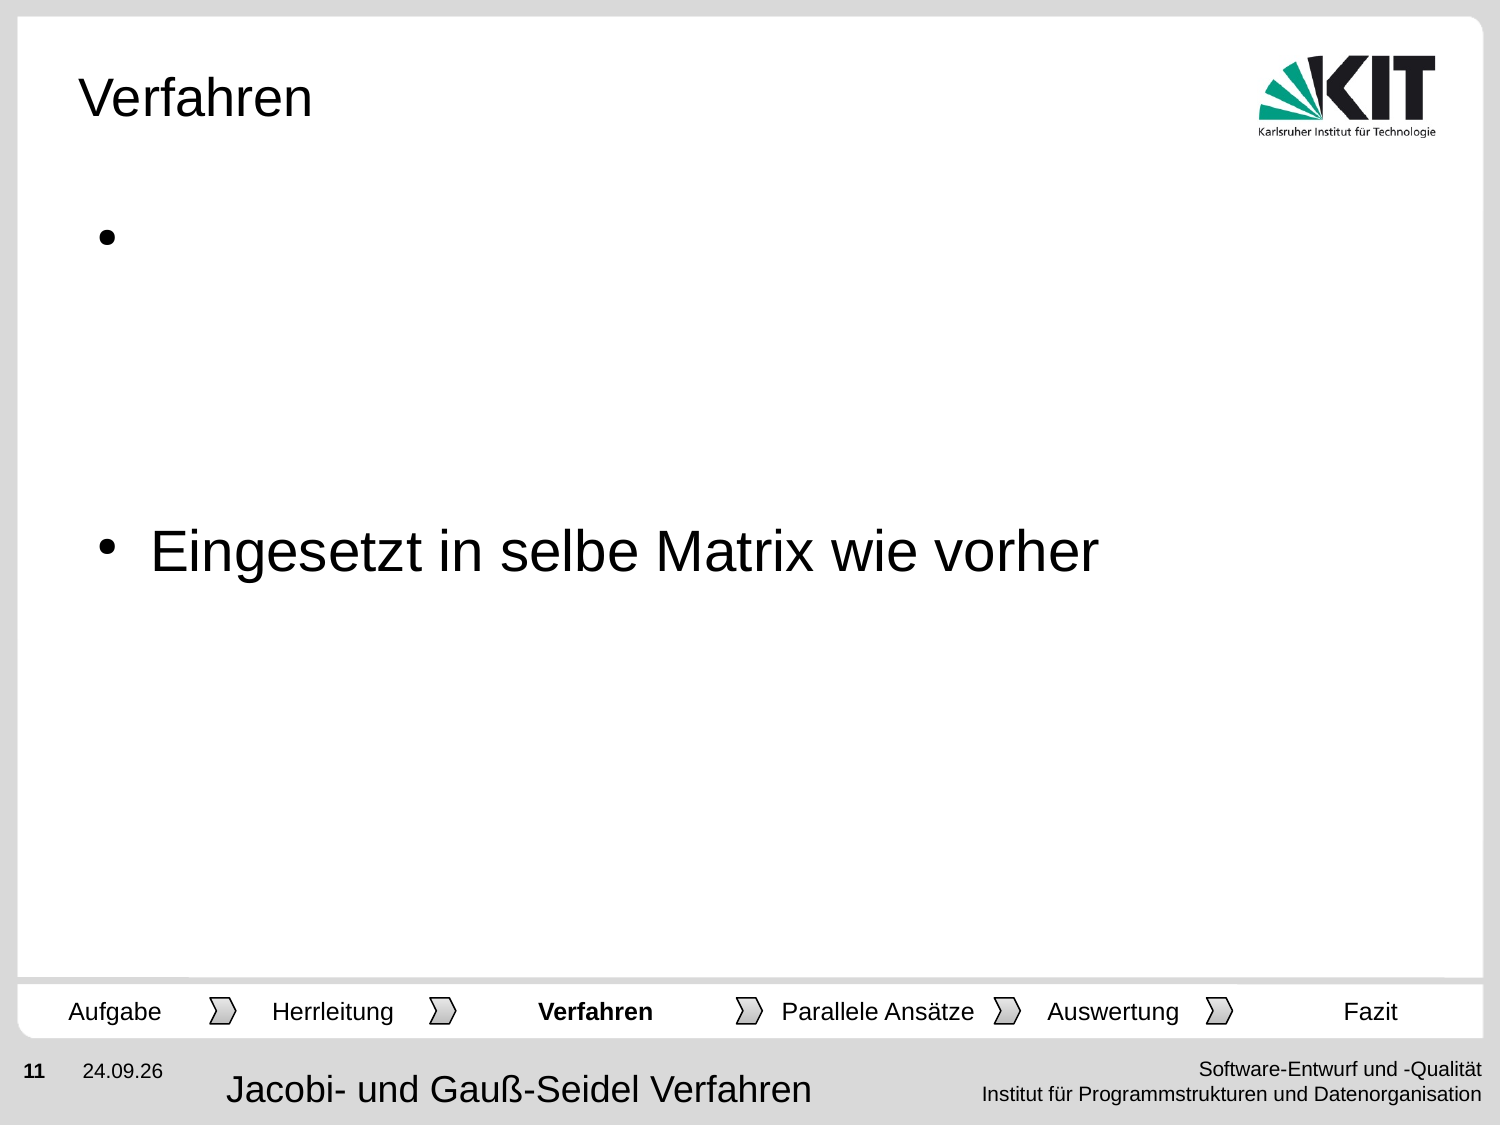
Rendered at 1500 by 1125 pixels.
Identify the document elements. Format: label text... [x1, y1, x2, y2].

text_box Aufgabe [53, 988, 177, 1033]
text_box Fazit [1328, 988, 1413, 1033]
title Verfahren [64, 54, 1198, 147]
text_box Verfahren [523, 988, 669, 1033]
text_box [1206, 997, 1233, 1024]
text_box [429, 997, 456, 1024]
footer Jacobi- und Gauß-Seidel Verfahren [211, 1057, 957, 1117]
text_box Herrleitung [257, 988, 410, 1033]
text_box [736, 997, 763, 1024]
text_box [994, 997, 1021, 1024]
picture [0, 0, 1500, 1125]
text_box Auswertung [1032, 988, 1195, 1033]
text_box [209, 997, 236, 1024]
text_box Parallele Ansätze [766, 988, 991, 1033]
list Eingesetzt in selbe Matrix wie vorher [64, 196, 1436, 975]
